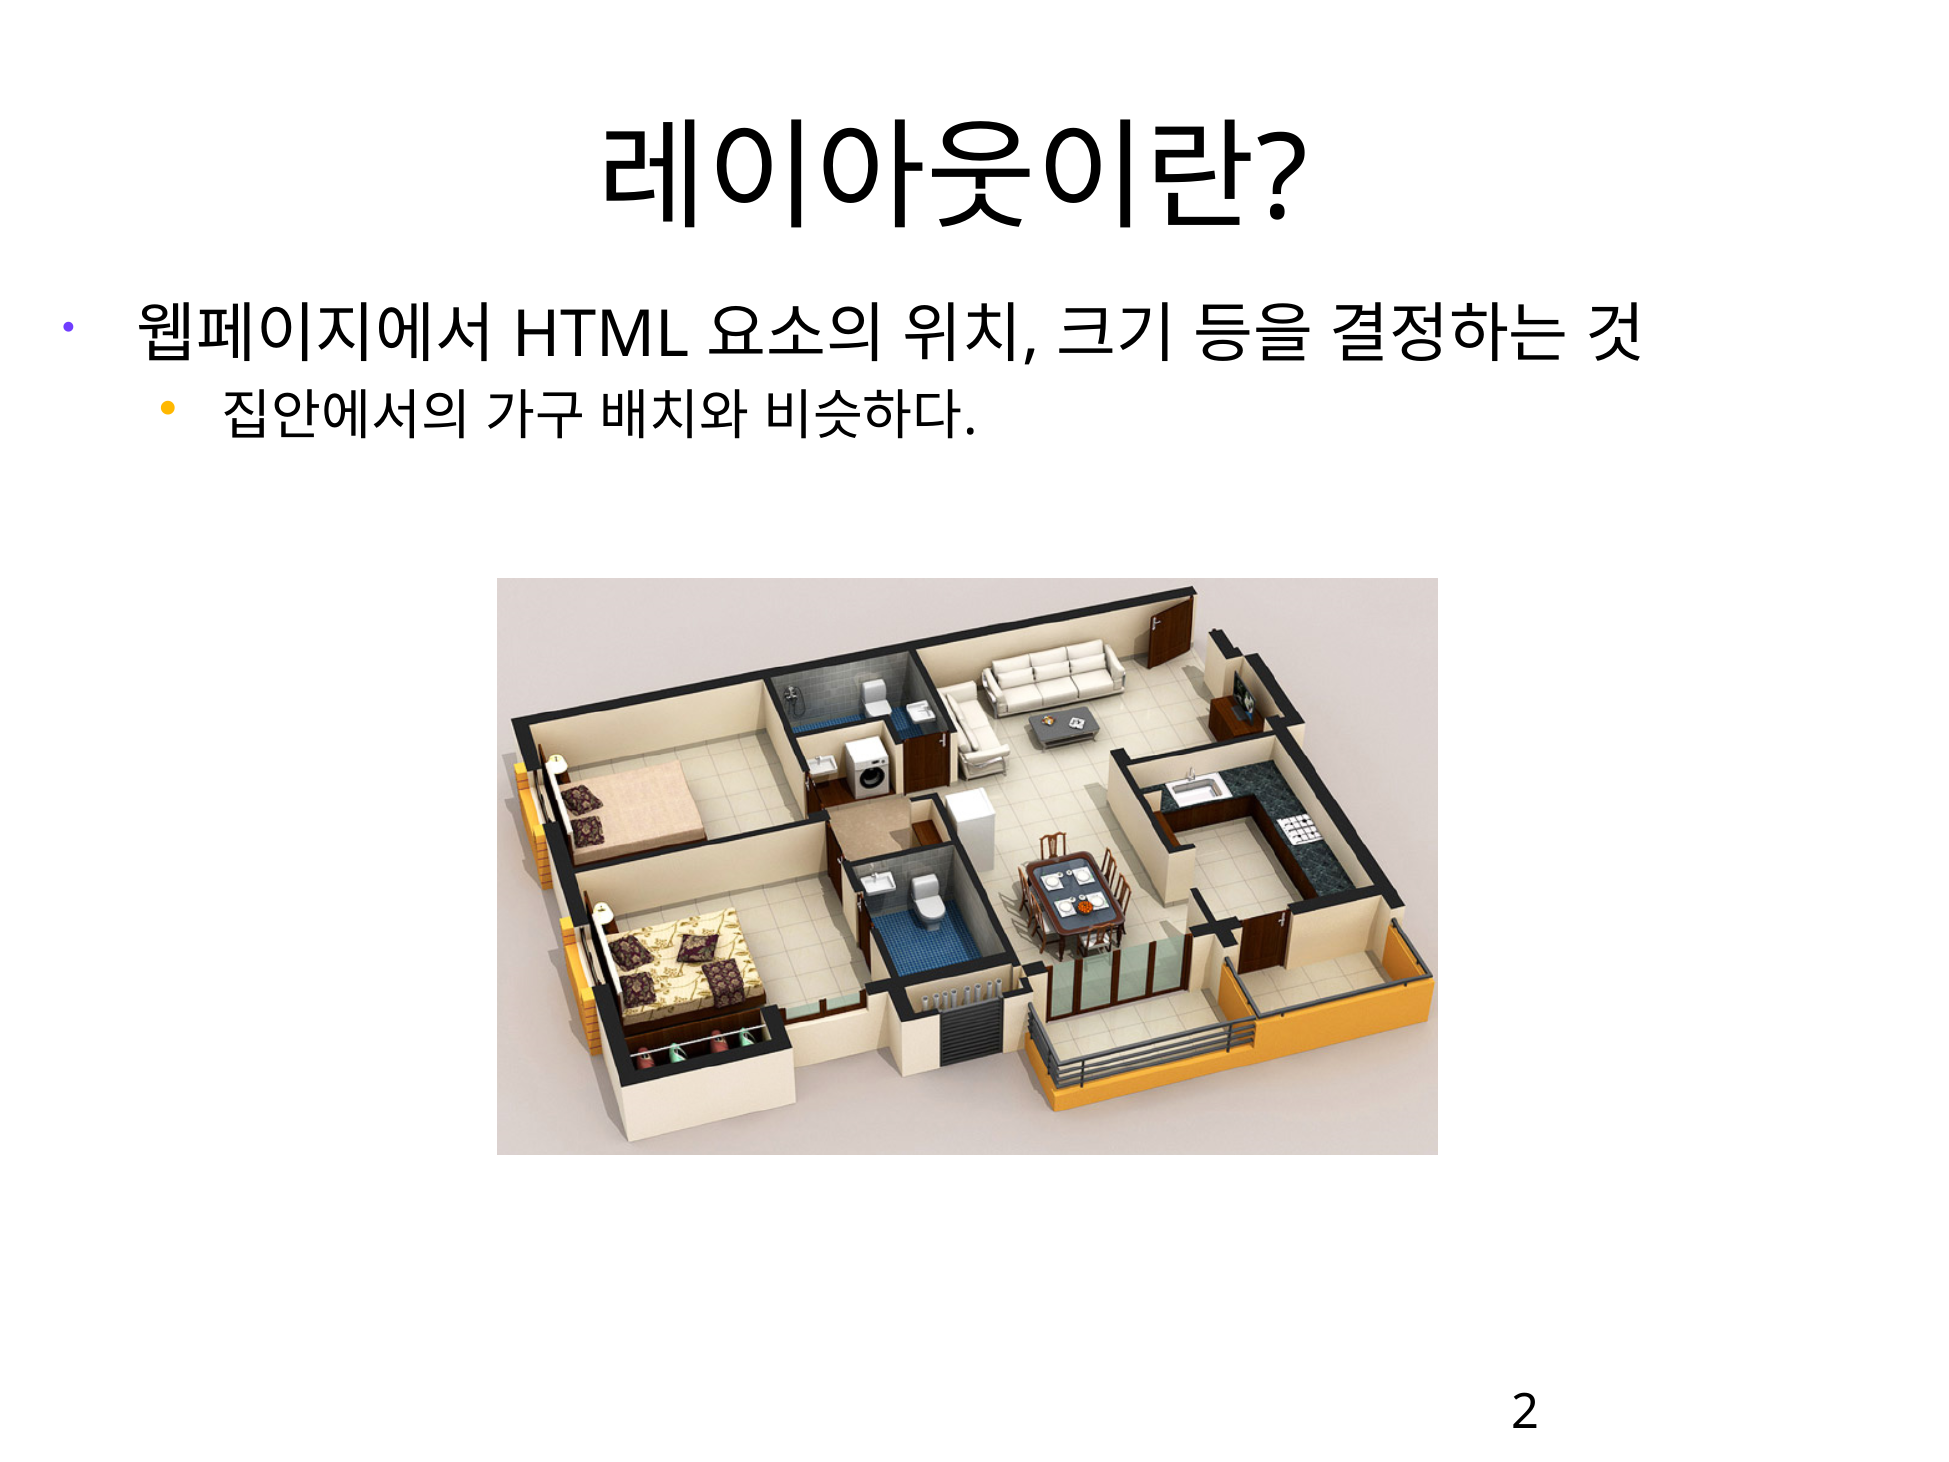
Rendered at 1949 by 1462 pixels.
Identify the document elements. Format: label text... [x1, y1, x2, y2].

list 웹페이지에서 HTML 요소의 위치, 크기 등을 결정하는 것 집안에서의 가구 배치와 비슷하다. [48, 284, 1897, 1343]
picture [497, 578, 1438, 1155]
title 레이아웃이란? [156, 92, 1749, 255]
slide_number <숫자> [1496, 1372, 1899, 1462]
